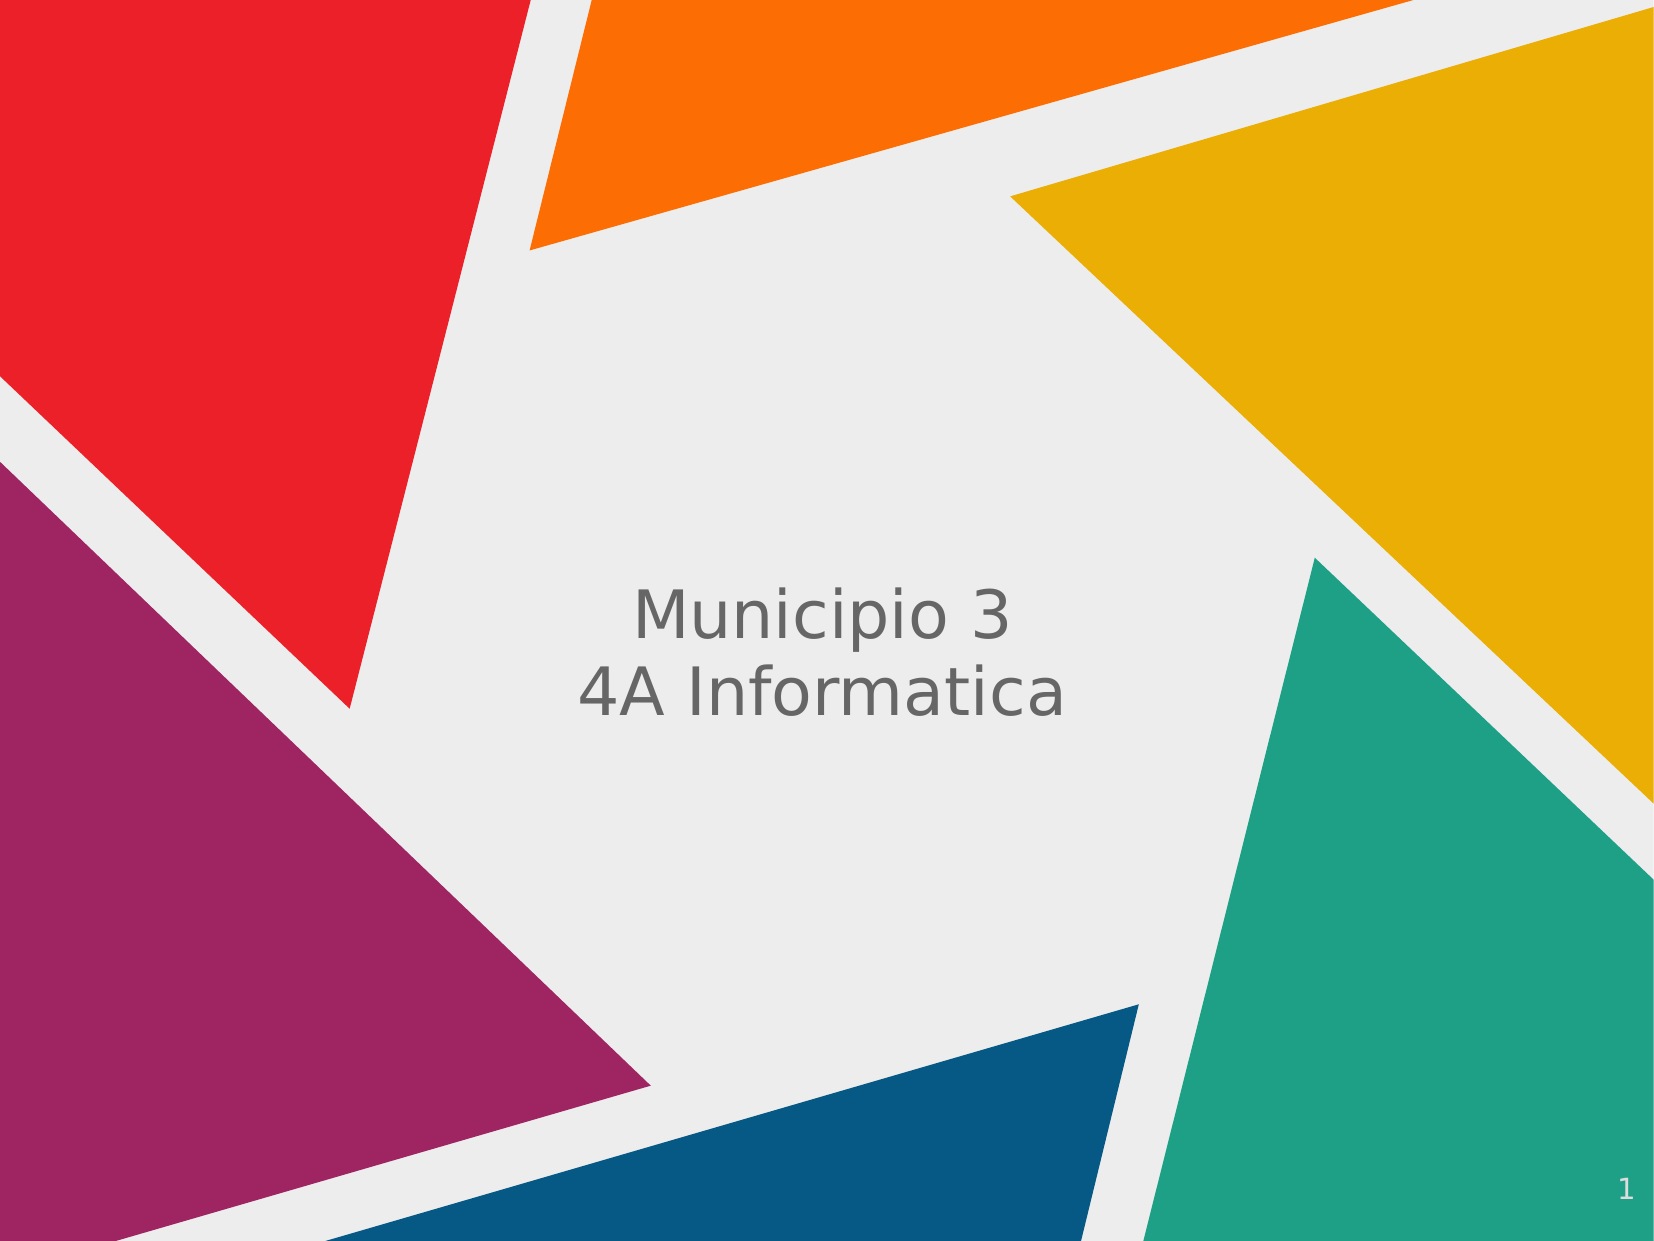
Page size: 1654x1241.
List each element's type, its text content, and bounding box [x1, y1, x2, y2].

subtitle Municipio 3 4A Informatica [464, 173, 1182, 1134]
